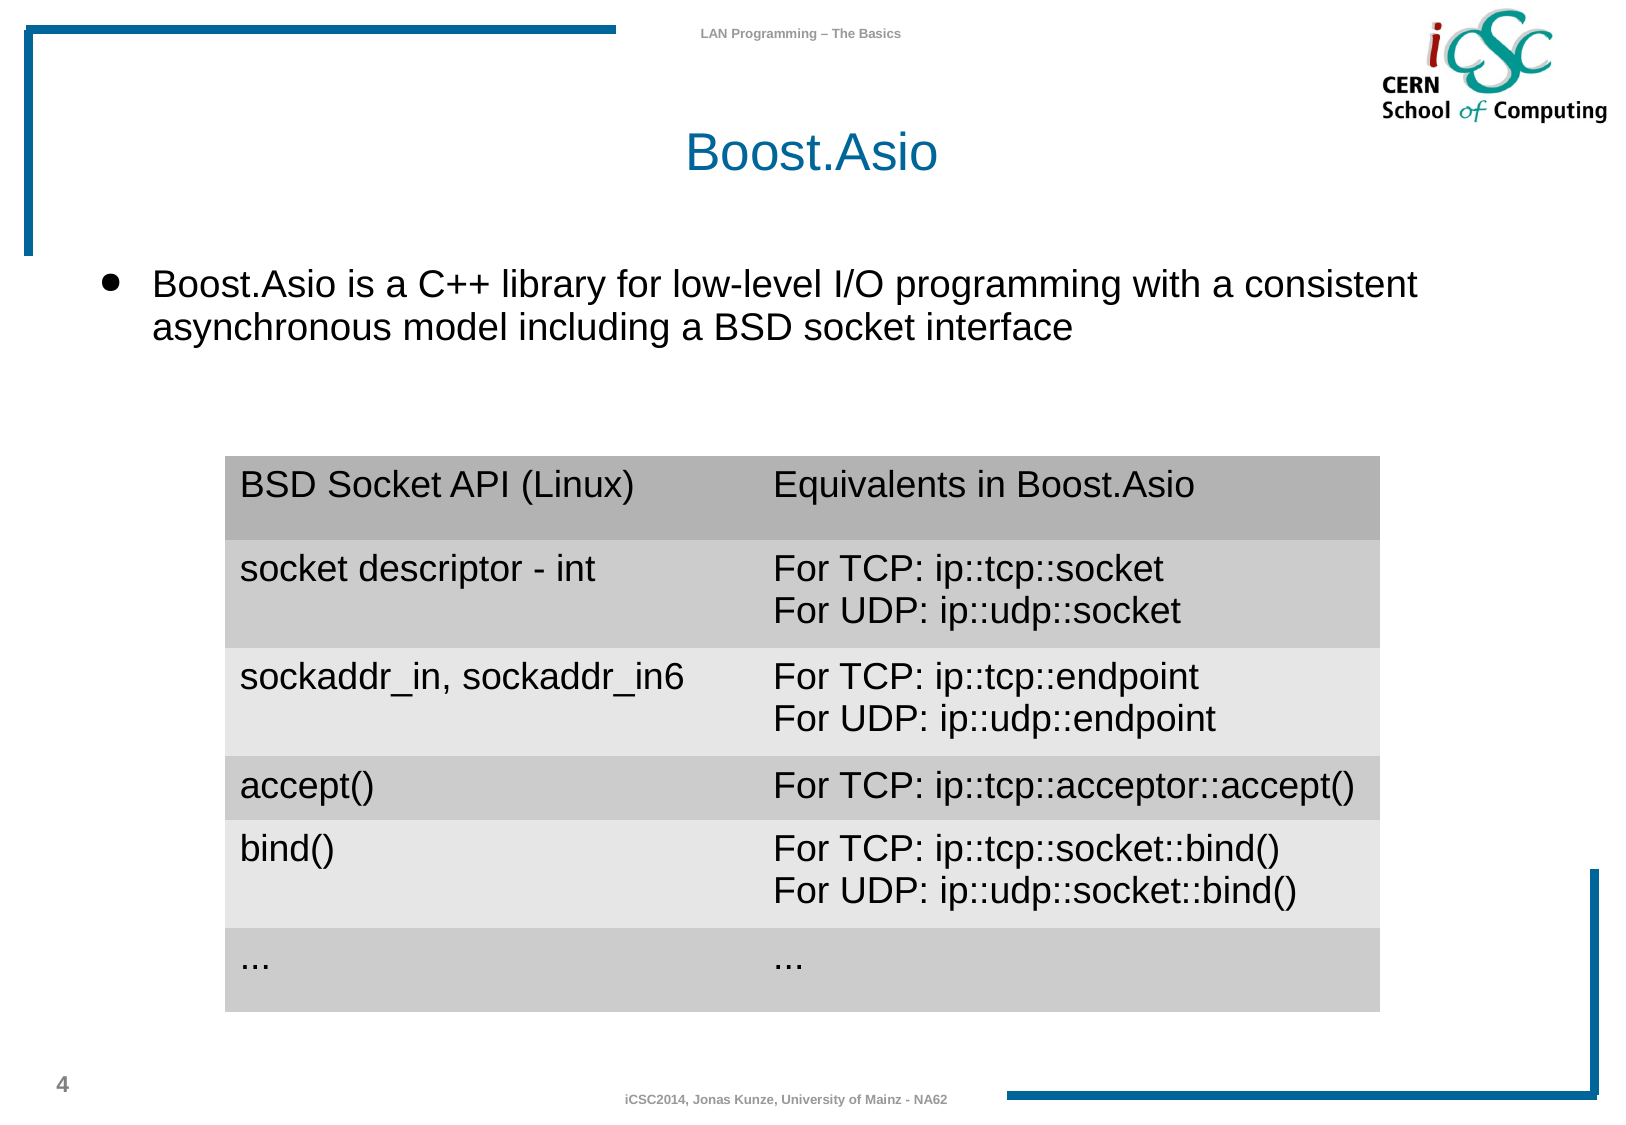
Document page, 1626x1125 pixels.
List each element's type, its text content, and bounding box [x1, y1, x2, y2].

table_cell socket descriptor - int [225, 540, 758, 648]
table_cell accept() [225, 756, 758, 820]
picture [1381, 8, 1608, 125]
table_cell ... [758, 928, 1380, 1012]
table_header BSD Socket API (Linux) [225, 456, 758, 540]
table_cell sockaddr_in, sockaddr_in6 [225, 648, 758, 756]
table_cell bind() [225, 820, 758, 928]
table_cell For TCP: ip::tcp::endpoint For UDP: ip::udp::endpoint [758, 648, 1380, 756]
table_cell ... [225, 928, 758, 1012]
table_cell For TCP: ip::tcp::socket::bind() For UDP: ip::udp::socket::bind() [758, 820, 1380, 928]
list Boost.Asio is a C++ library for low-level I/O programming with a consistent asynchronous model including a BSD socket interface [81, 263, 1512, 1051]
title Boost.Asio [81, 44, 1544, 233]
table_header Equivalents in Boost.Asio [758, 456, 1380, 540]
table_cell For TCP: ip::tcp::socket For UDP: ip::udp::socket [758, 540, 1380, 648]
table_cell For TCP: ip::tcp::acceptor::accept() [758, 756, 1380, 820]
